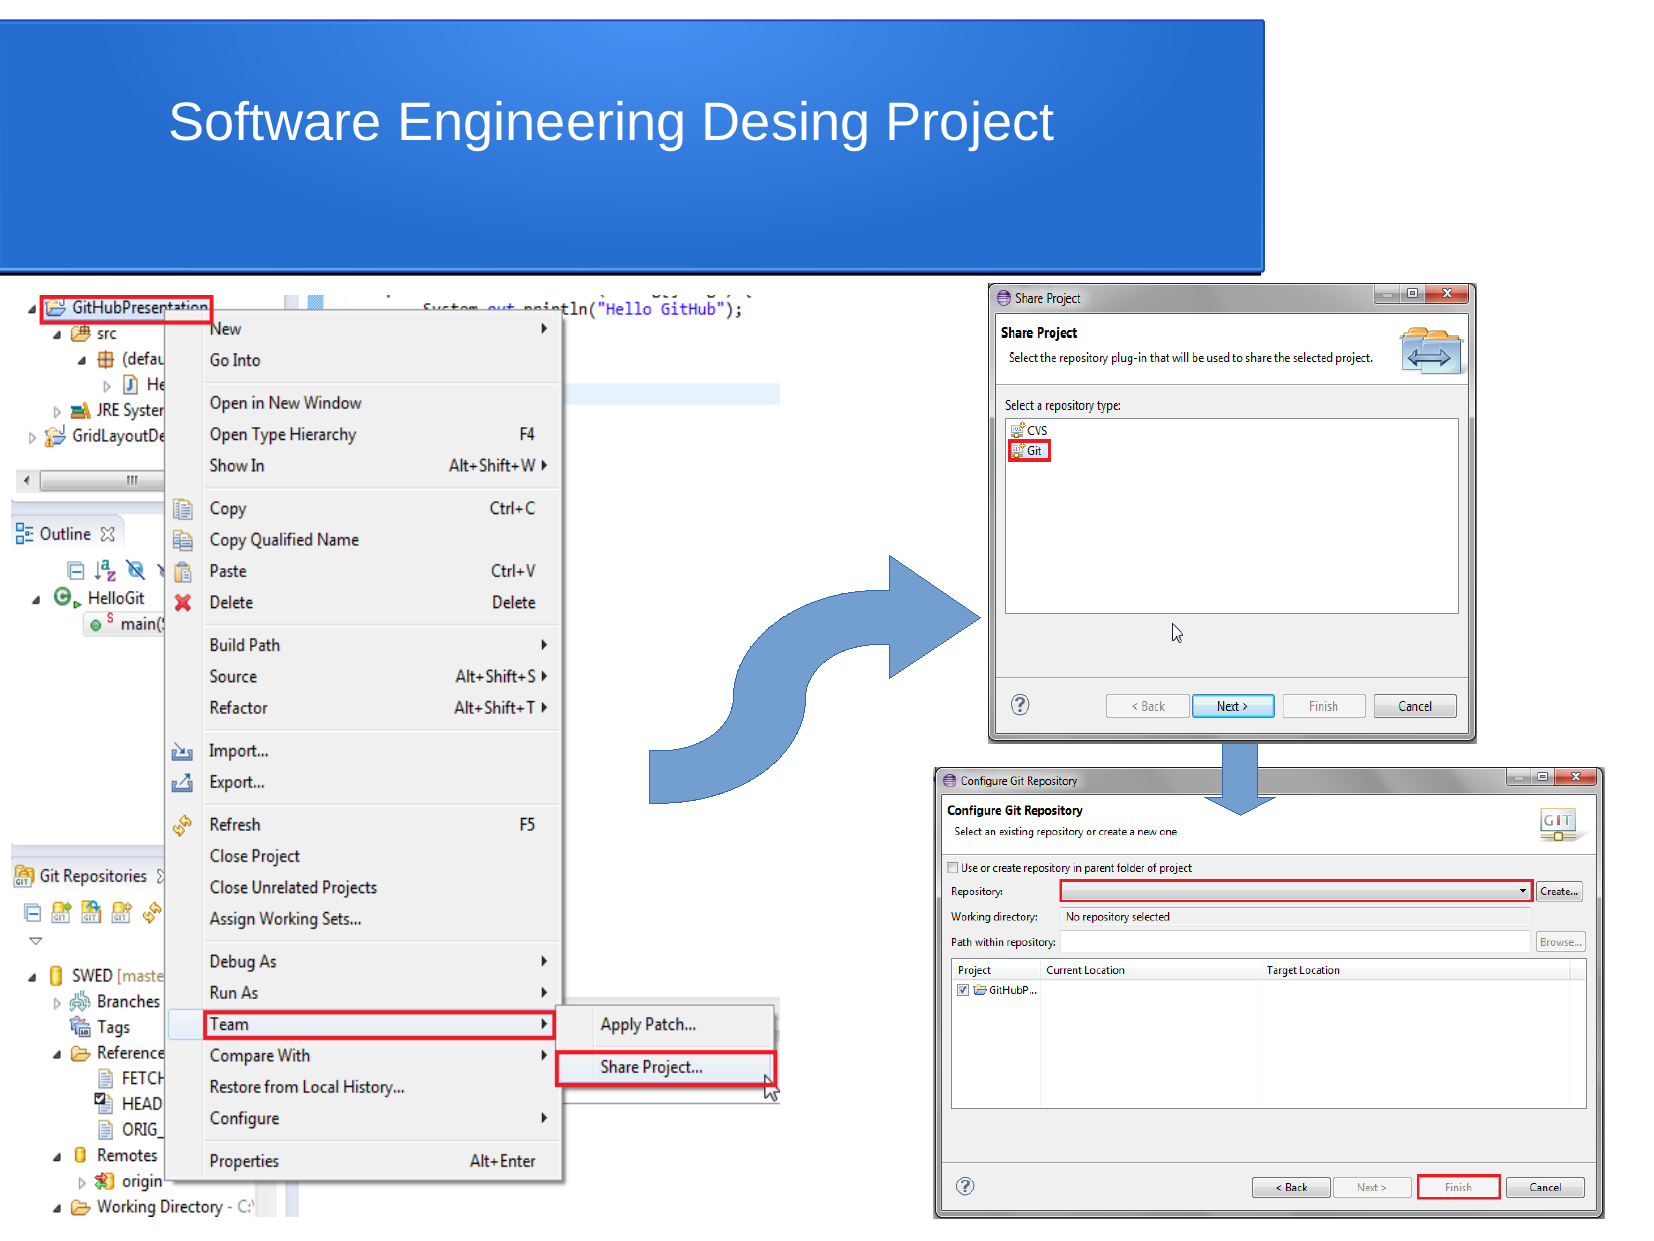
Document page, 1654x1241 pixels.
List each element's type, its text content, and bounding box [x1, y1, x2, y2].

text_box [1204, 743, 1276, 816]
text_box [649, 555, 981, 804]
picture [11, 295, 780, 1217]
picture [988, 283, 1477, 744]
text_box Software Engineering Desing Project [153, 83, 1134, 201]
picture [933, 767, 1605, 1219]
